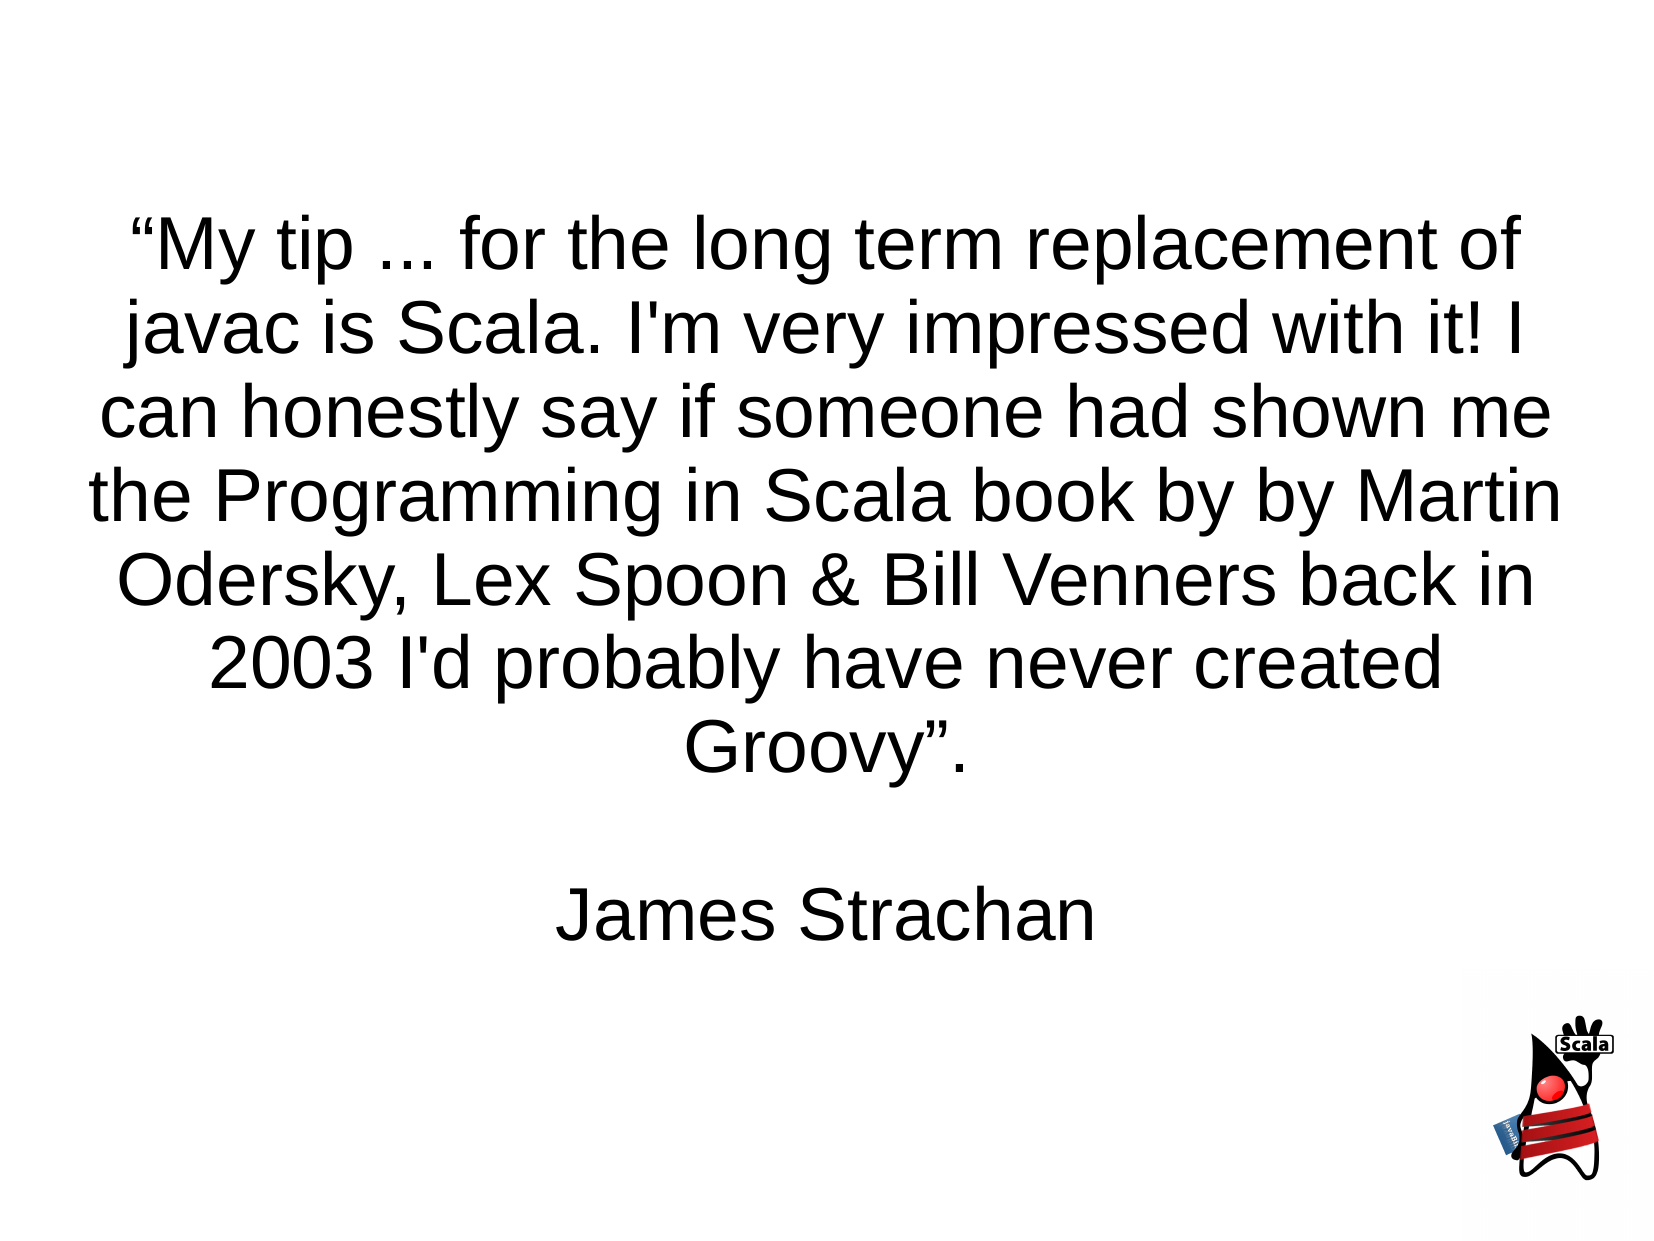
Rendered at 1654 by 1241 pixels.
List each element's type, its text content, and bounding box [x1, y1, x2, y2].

subtitle “My tip ... for the long term replacement of javac is Scala. I'm very impressed with it! I can honestly say if someone had shown me the Programming in Scala book by by Martin Odersky, Lex Spoon & Bill Venners back in 2003 I'd probably have never created Groovy”. James Strachan [82, 56, 1571, 1102]
picture [1462, 969, 1654, 1241]
